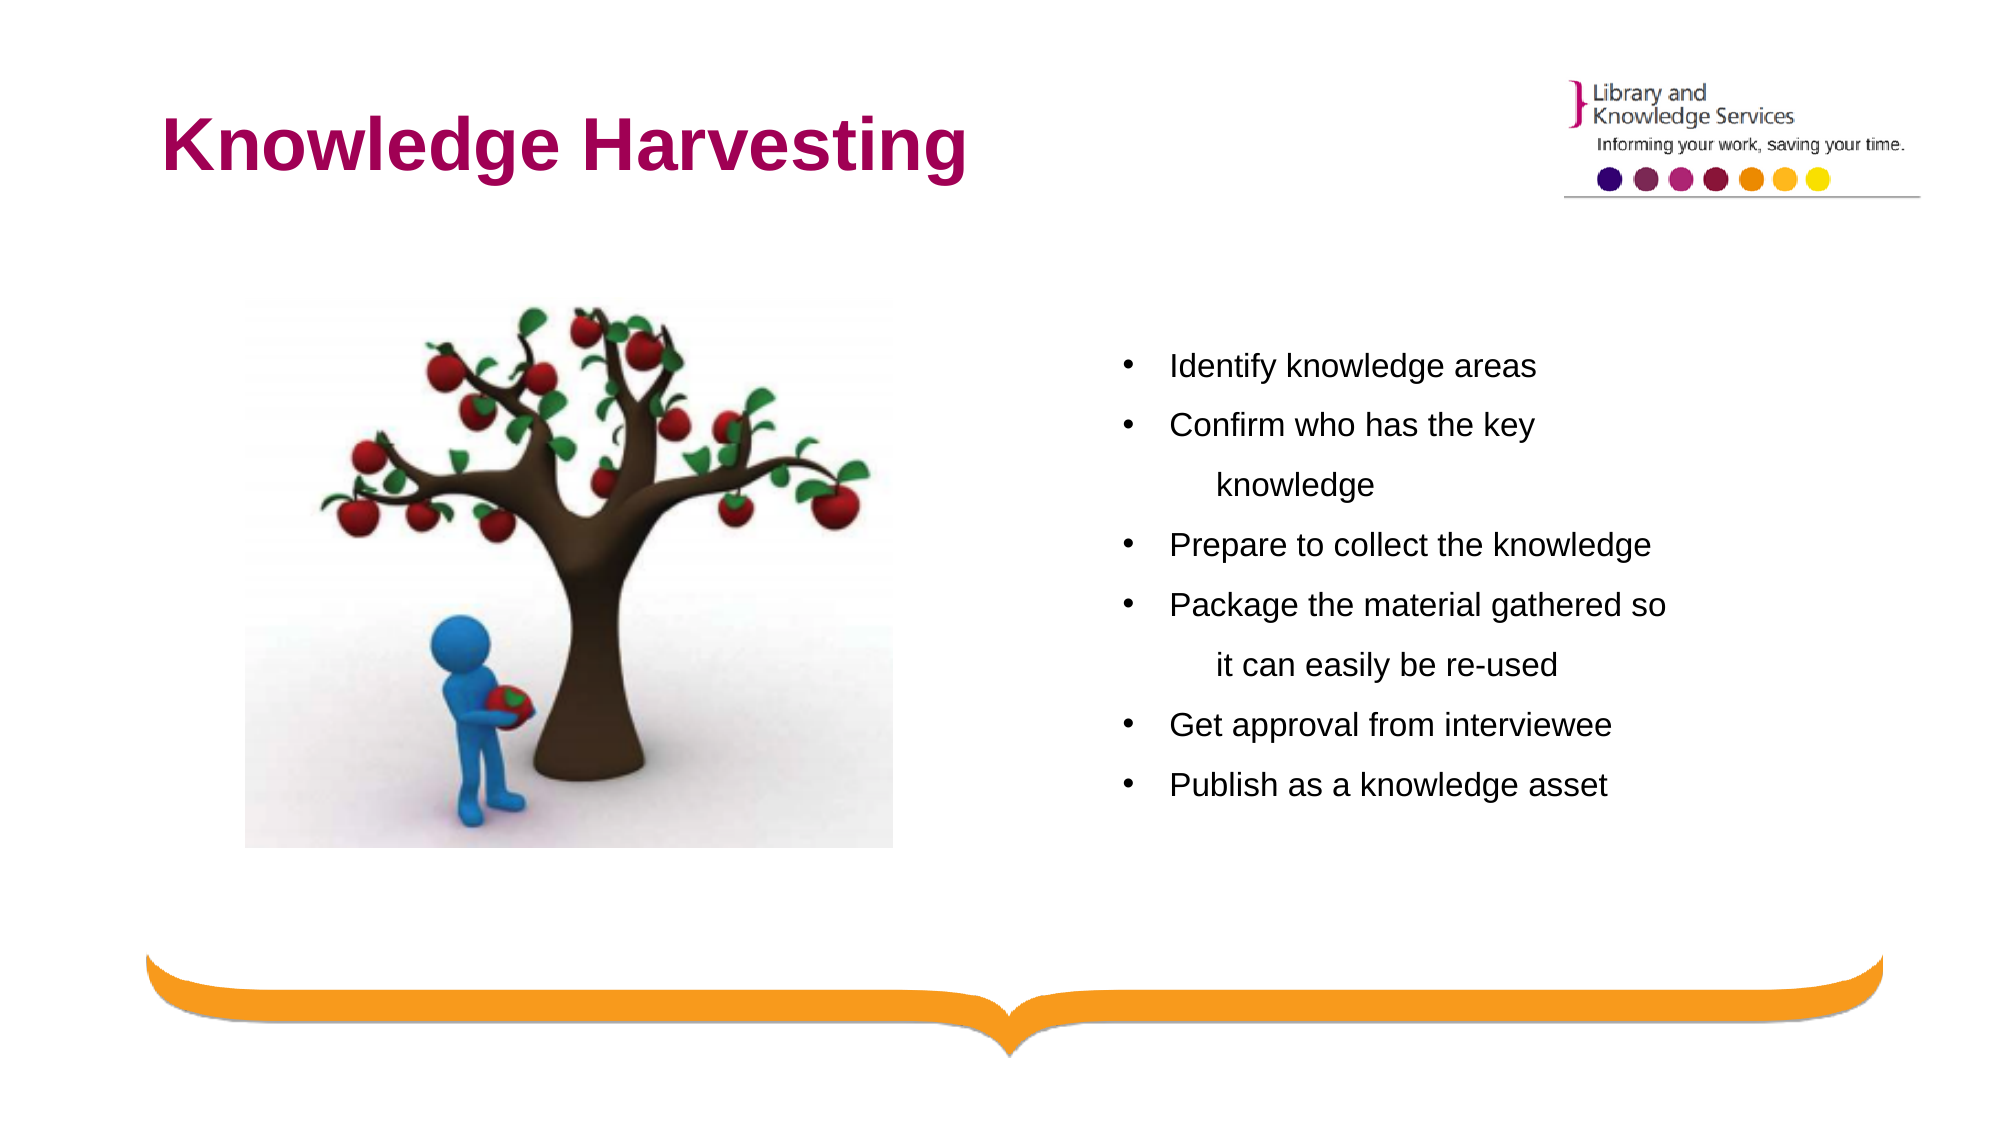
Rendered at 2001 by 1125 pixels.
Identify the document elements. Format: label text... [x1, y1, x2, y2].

picture [146, 951, 1883, 1054]
picture [1564, 76, 1923, 196]
text_box Identify knowledge areas Confirm who has the key knowledge Prepare to collect the knowledge Package the material gathered so it can easily be re-used Get approval from interviewee Publish as a knowledge asset [1107, 316, 1690, 809]
title Knowledge Harvesting [146, 47, 1287, 195]
picture [245, 297, 893, 848]
